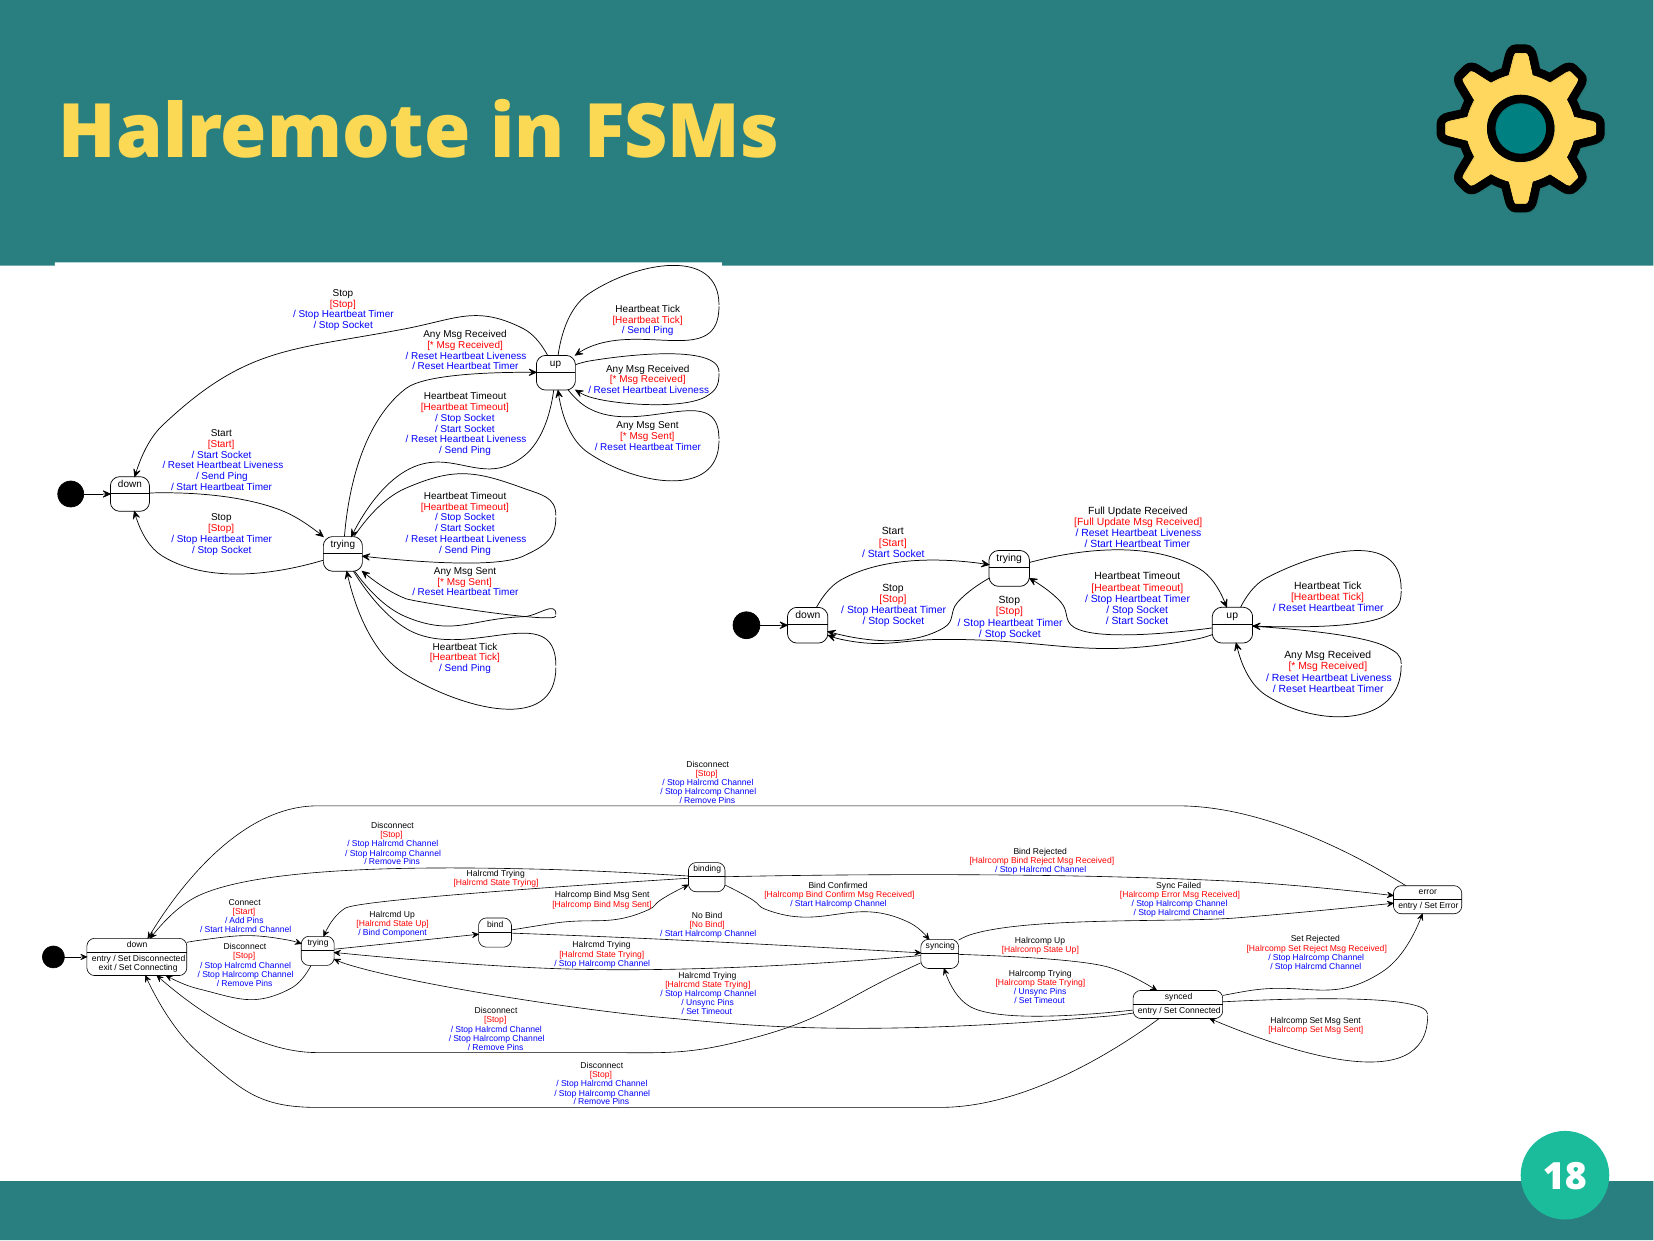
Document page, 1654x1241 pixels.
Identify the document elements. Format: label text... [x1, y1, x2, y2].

picture [729, 502, 1405, 721]
title Halremote in FSMs [59, 49, 1595, 207]
picture [39, 757, 1465, 1111]
picture [54, 262, 723, 713]
